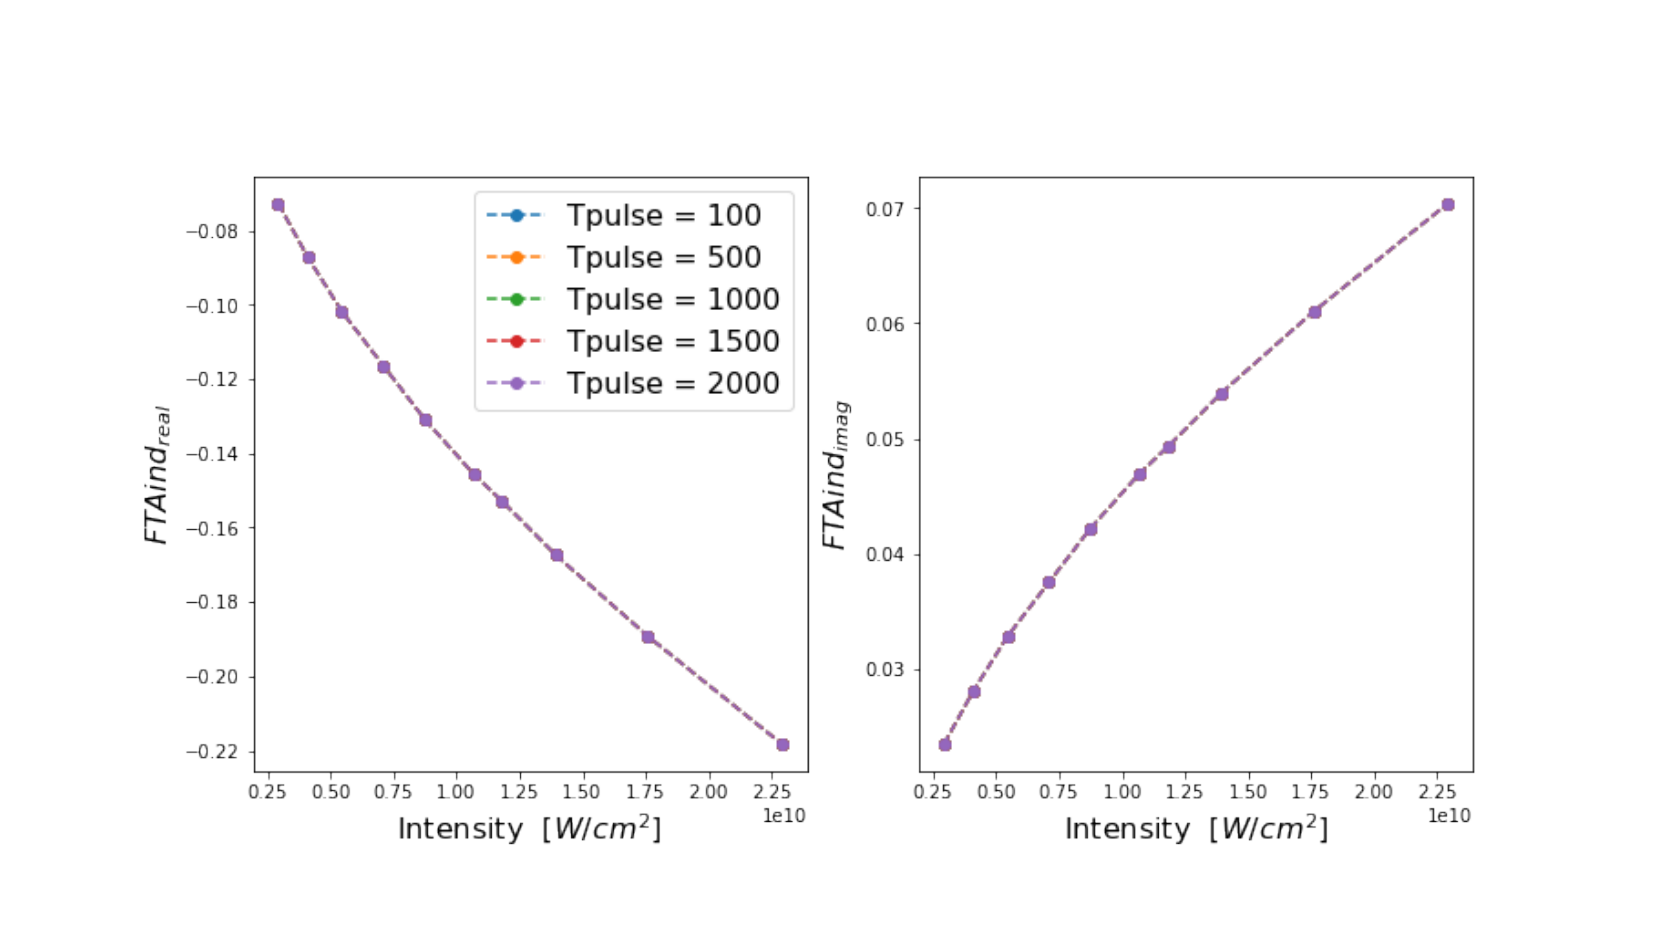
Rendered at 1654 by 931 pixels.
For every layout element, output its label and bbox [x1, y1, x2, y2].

picture [130, 165, 1486, 863]
